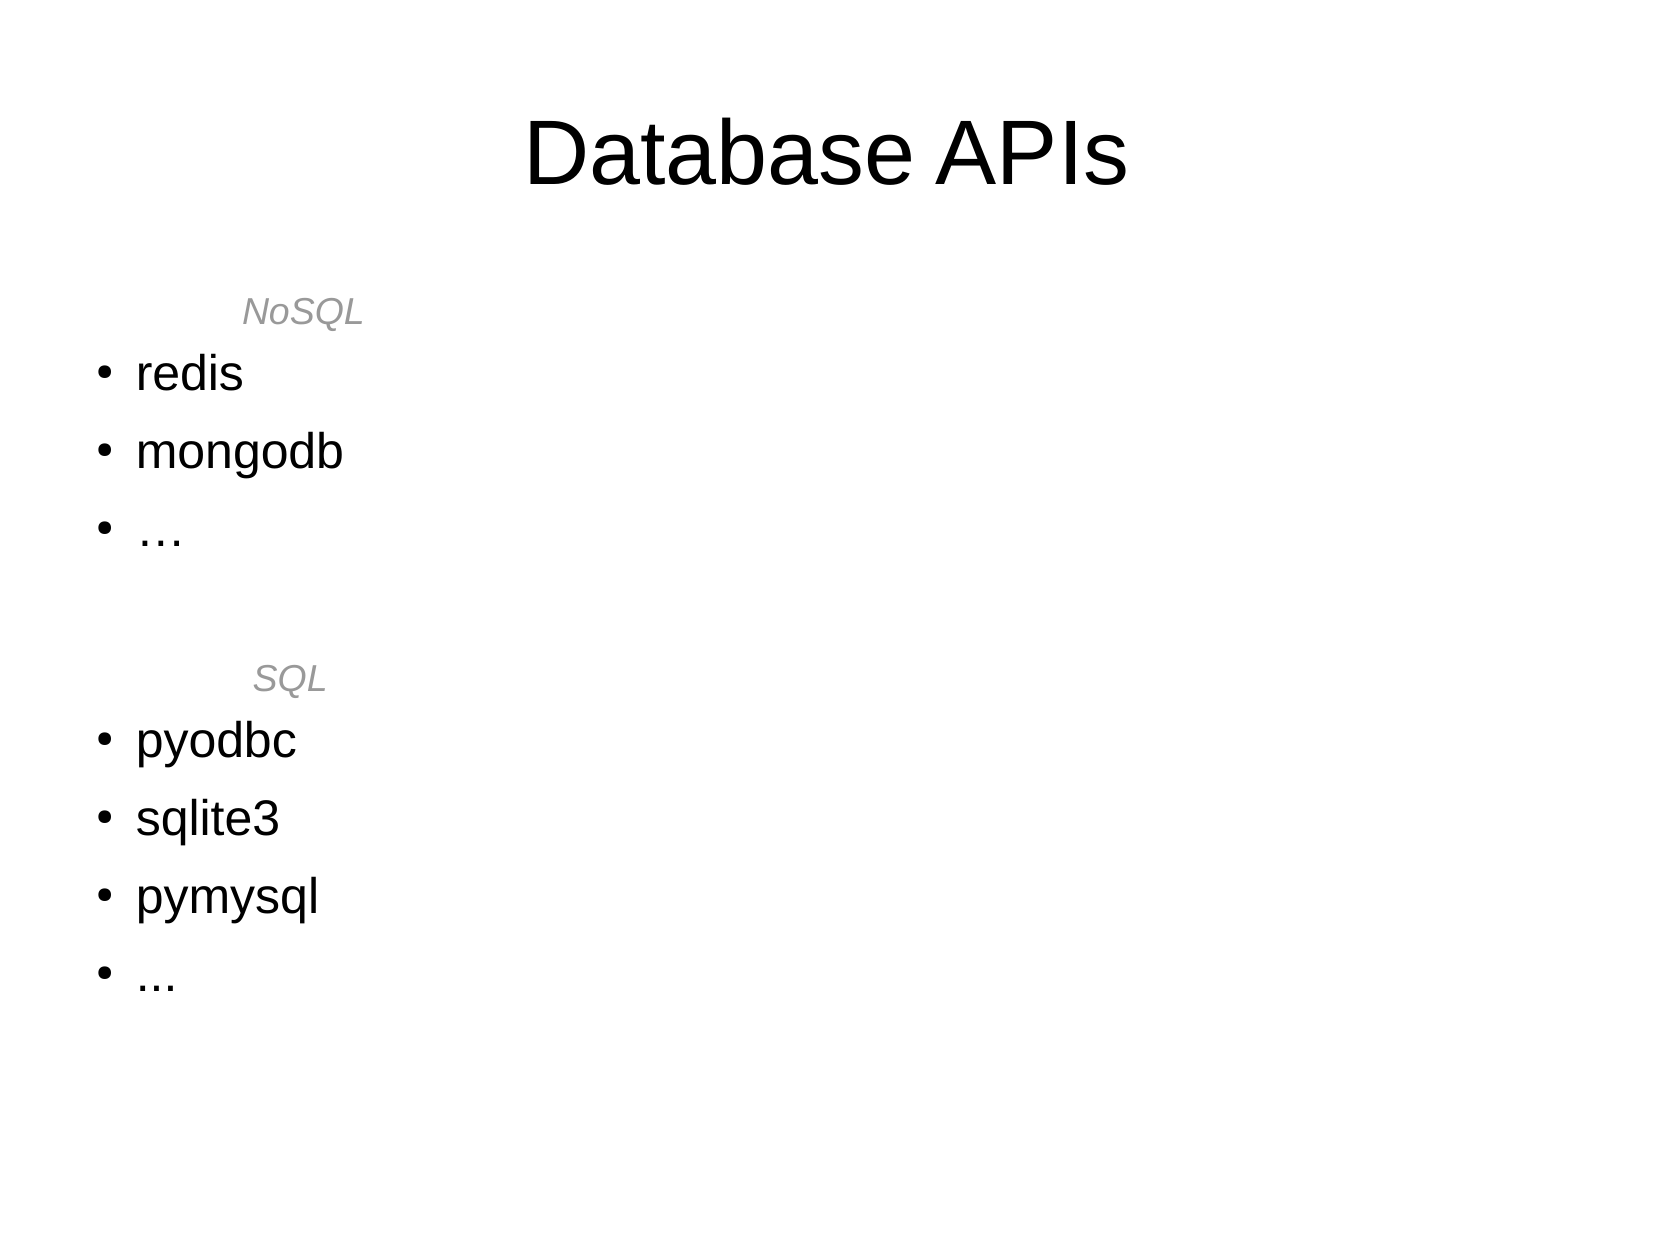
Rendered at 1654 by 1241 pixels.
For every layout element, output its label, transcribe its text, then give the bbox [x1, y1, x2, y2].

title Database APIs [82, 49, 1571, 257]
list NoSQL redis mongodb … SQL pyodbc sqlite3 pymysql ... [82, 290, 1571, 1010]
